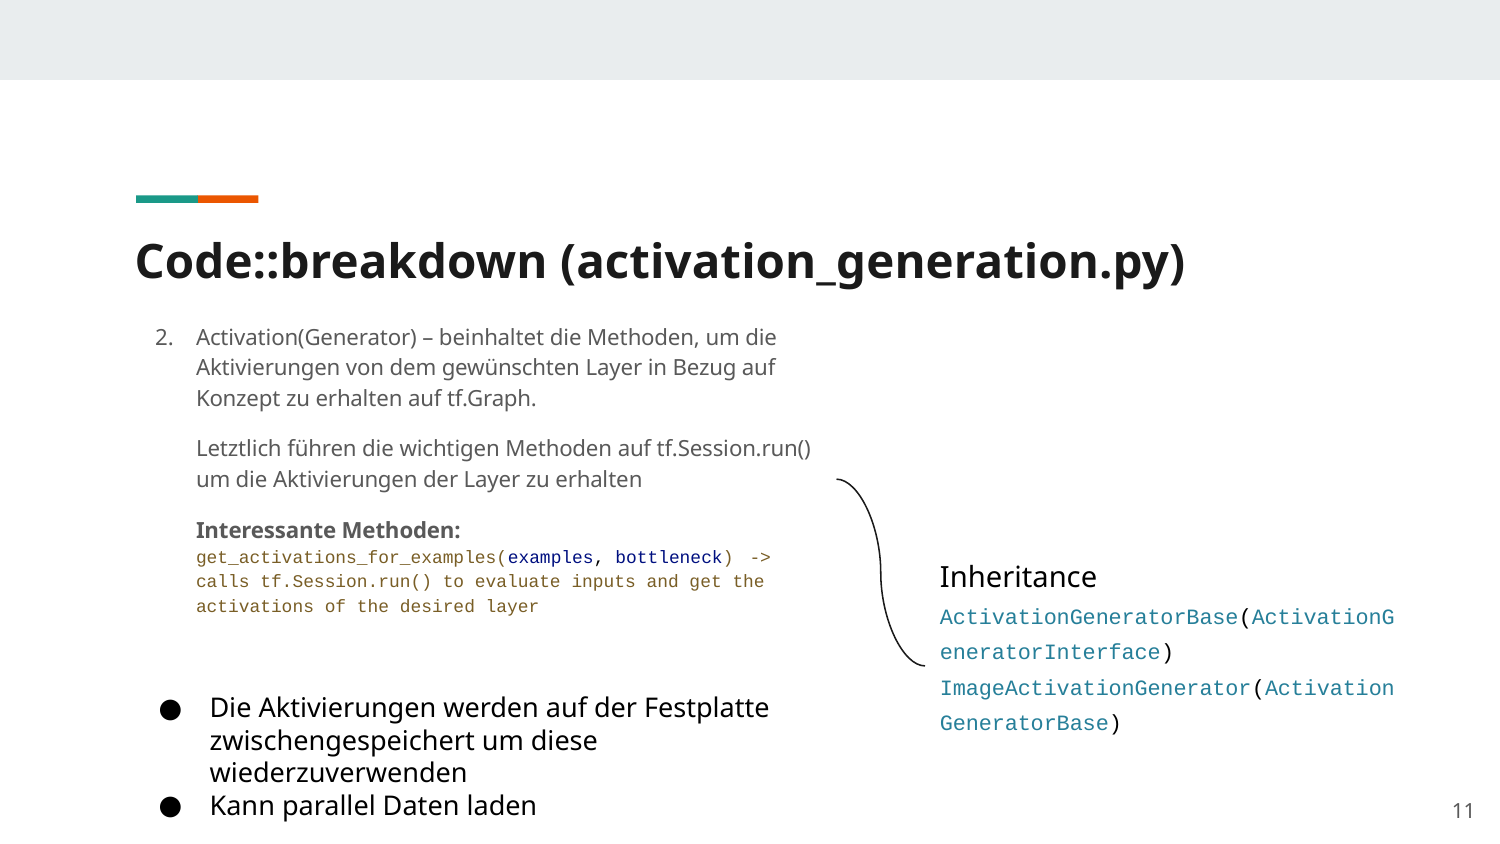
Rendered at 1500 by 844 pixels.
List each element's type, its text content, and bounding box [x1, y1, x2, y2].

title Code::breakdown (activation_generation.py) [119, 216, 1381, 305]
slide_number <number> [1400, 779, 1491, 844]
text_box Inheritance ActivationGeneratorBase(ActivationGeneratorInterface) ImageActivationGenerator(ActivationGeneratorBase) [924, 543, 1418, 785]
text_box Die Aktivierungen werden auf der Festplatte zwischengespeichert um diese wiederzuverwenden Kann parallel Daten laden [119, 675, 850, 836]
list Activation(Generator) – beinhaltet die Methoden, um die Aktivierungen von dem gewünschten Layer in Bezug auf Konzept zu erhalten auf tf.Graph. Letztlich führen die wichtigen Methoden auf tf.Session.run() um die Aktivierungen der Layer zu erhalten Interessante Methoden: get_activations_for_examples(examples, bottleneck) -> calls tf.Session.run() to evaluate inputs and get the activations of the desired layer [119, 304, 837, 655]
